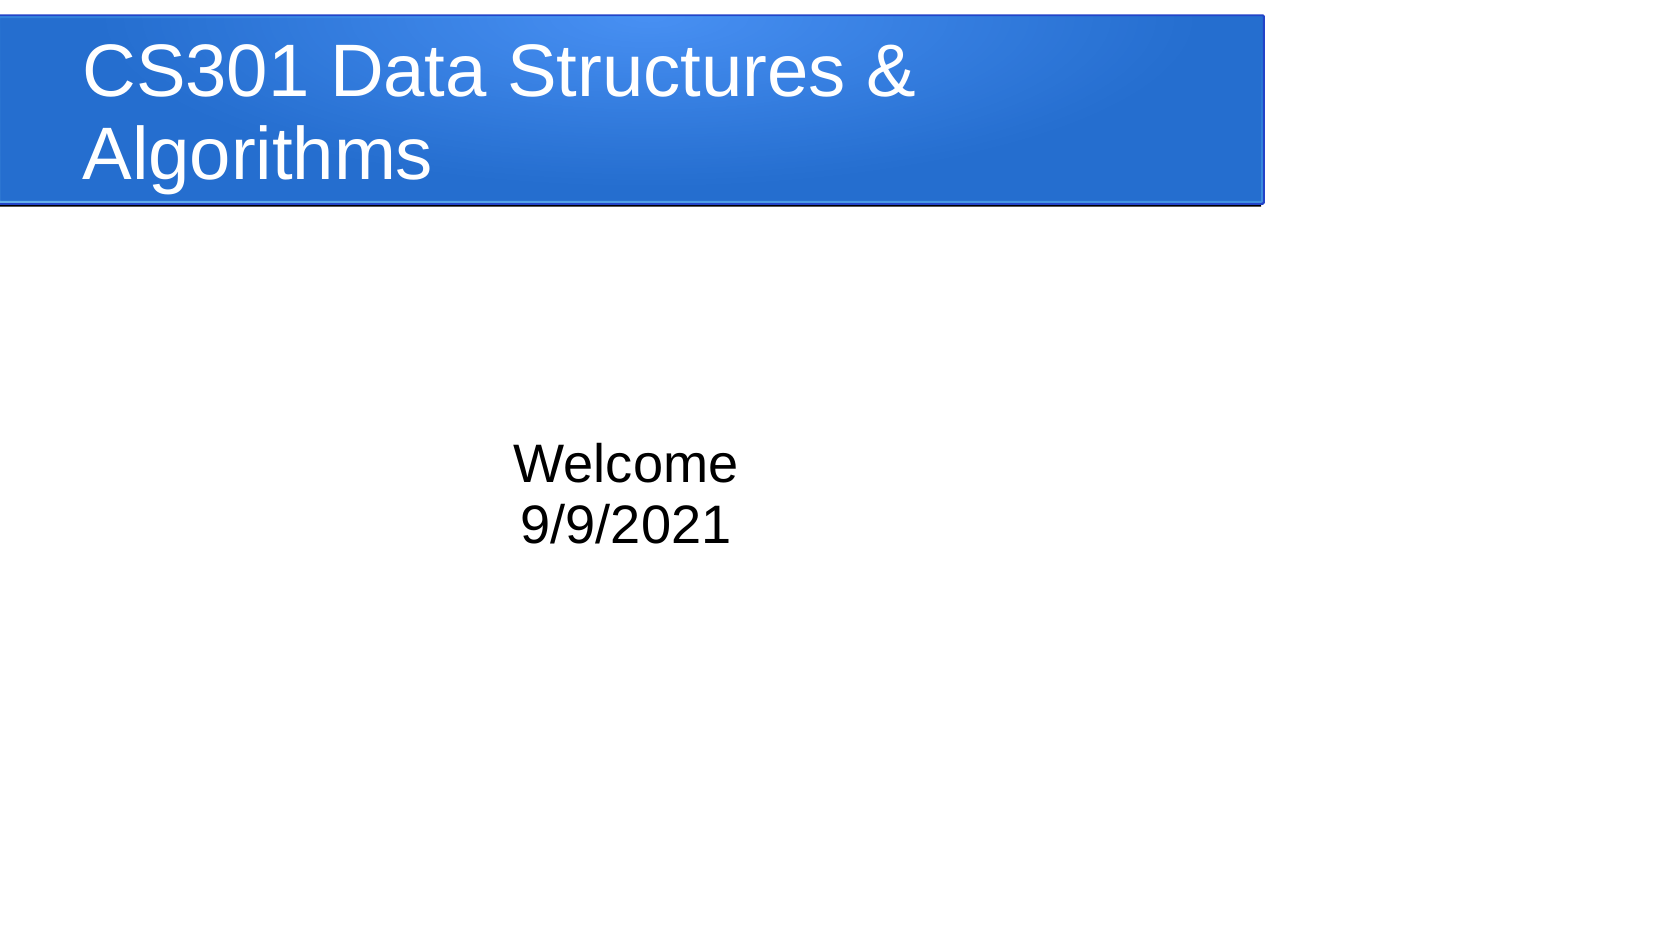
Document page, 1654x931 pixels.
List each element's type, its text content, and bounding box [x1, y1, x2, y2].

subtitle Welcome 9/9/2021 [82, 224, 1171, 764]
title CS301 Data Structures & Algorithms [82, 29, 1235, 196]
